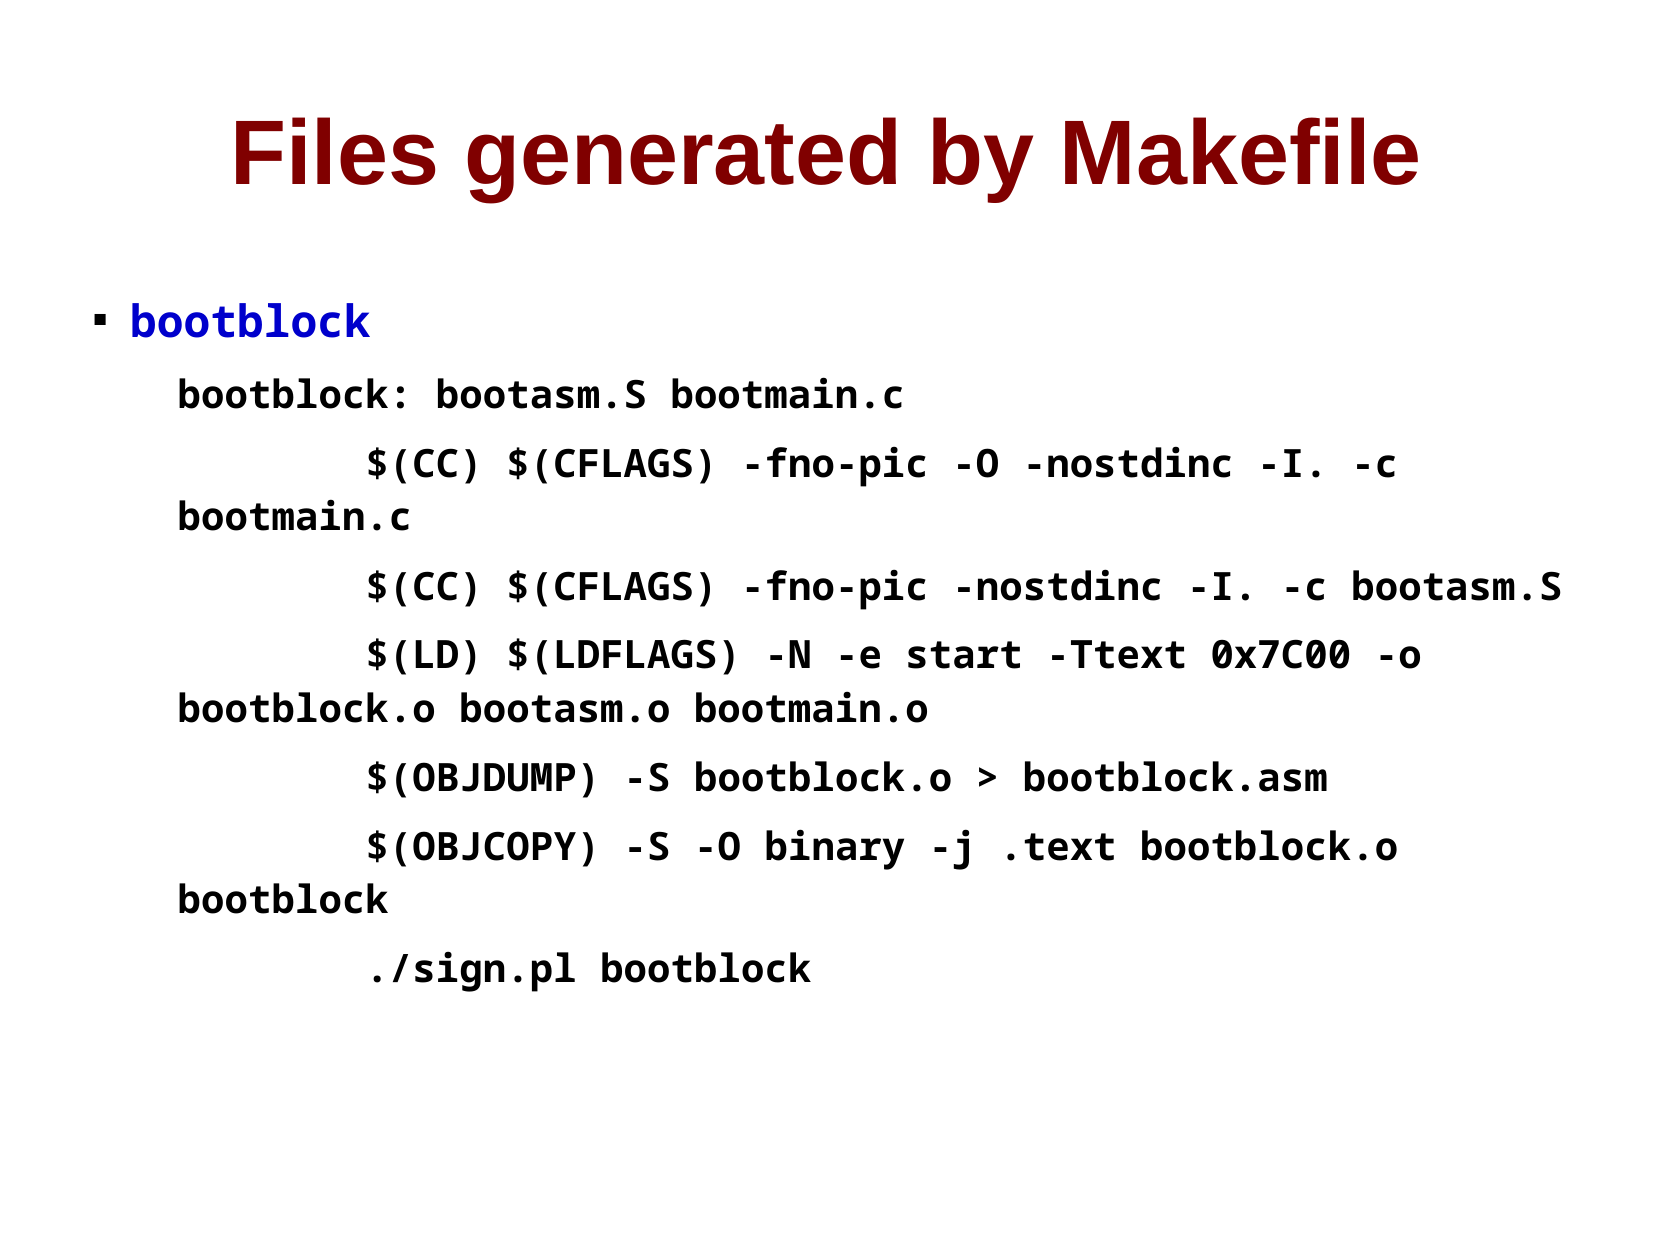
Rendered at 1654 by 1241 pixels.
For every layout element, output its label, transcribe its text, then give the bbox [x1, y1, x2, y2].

list bootblock bootblock: bootasm.S bootmain.c $(CC) $(CFLAGS) -fno-pic -O -nostdinc -I. -c bootmain.c $(CC) $(CFLAGS) -fno-pic -nostdinc -I. -c bootasm.S $(LD) $(LDFLAGS) -N -e start -Ttext 0x7C00 -o bootblock.o bootasm.o bootmain.o $(OBJDUMP) -S bootblock.o > bootblock.asm $(OBJCOPY) -S -O binary -j .text bootblock.o bootblock ./sign.pl bootblock [82, 290, 1571, 1010]
title Files generated by Makefile [82, 49, 1571, 257]
